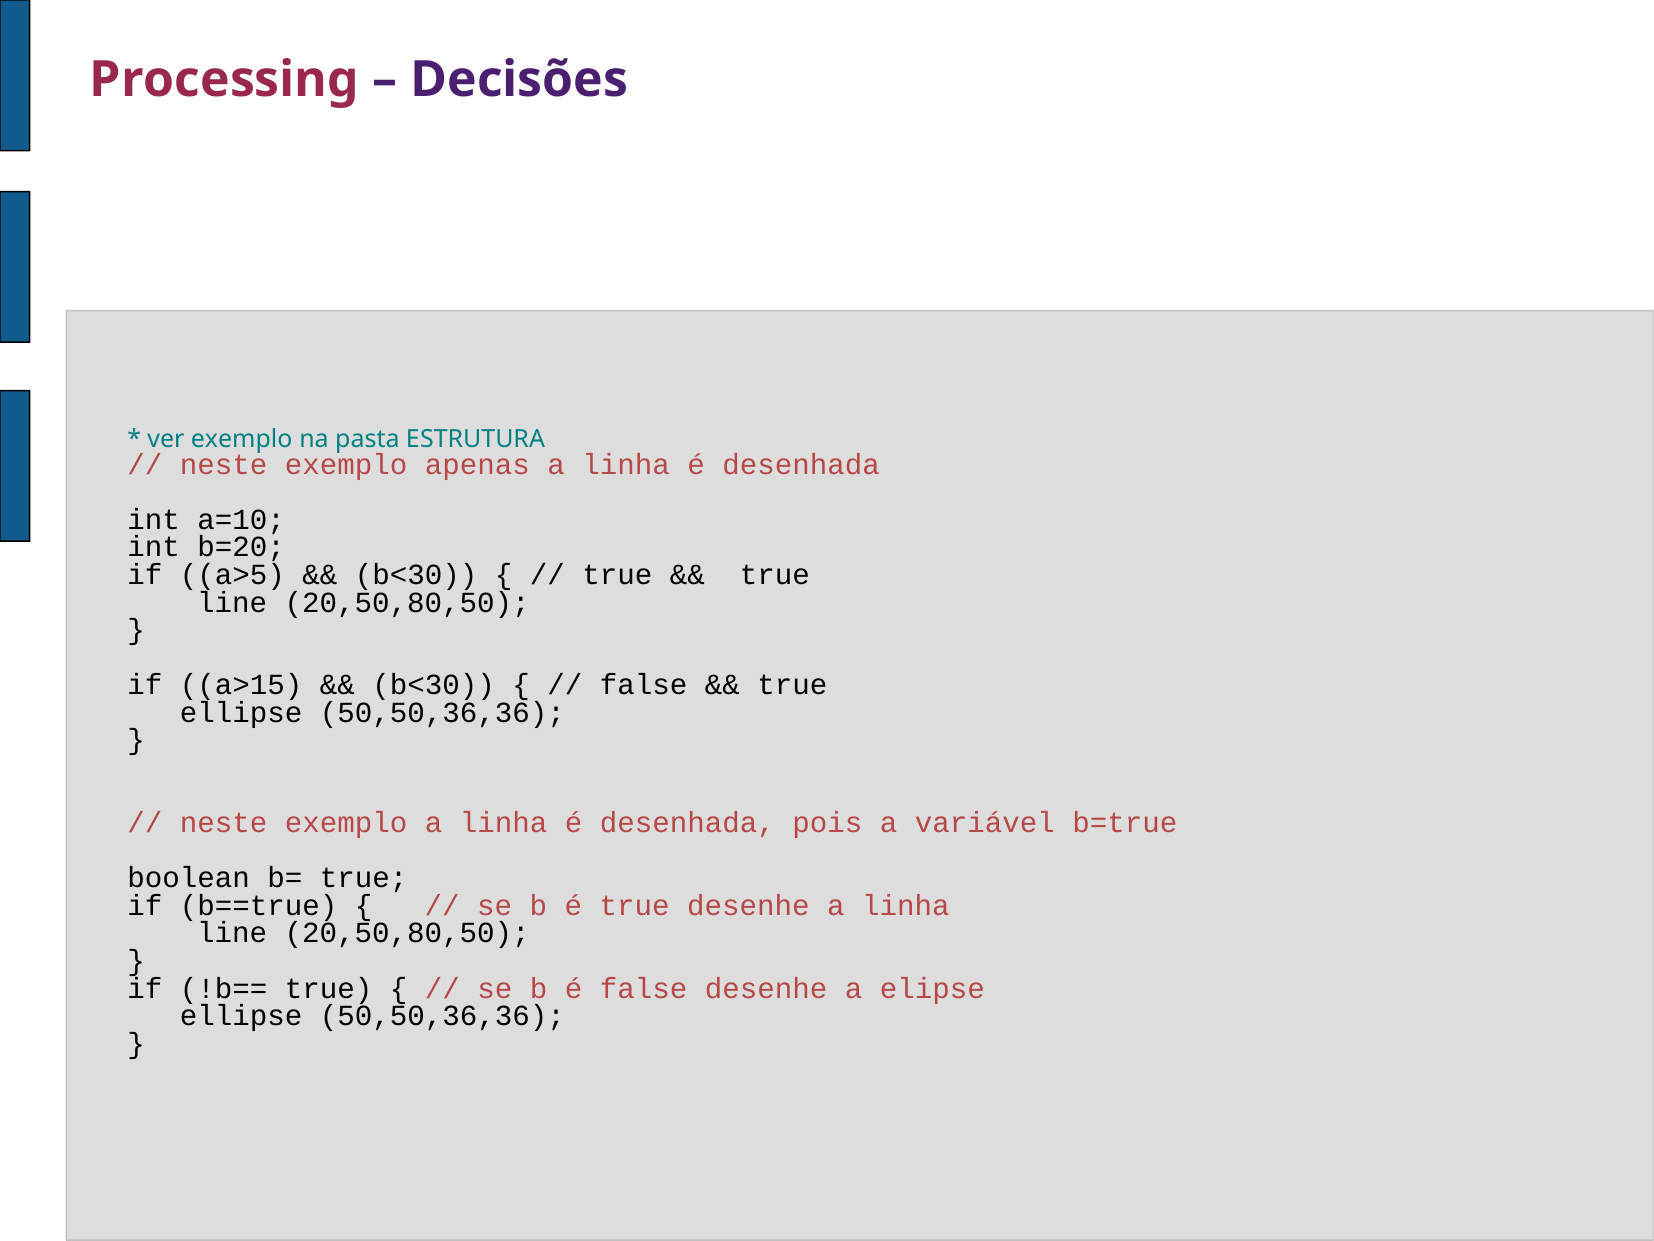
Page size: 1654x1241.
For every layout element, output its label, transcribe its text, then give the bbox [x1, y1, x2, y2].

text_box * ver exemplo na pasta ESTRUTURA // neste exemplo apenas a linha é desenhada int a=10; int b=20; if ((a>5) && (b<30)) { // true && true line (20,50,80,50); } if ((a>15) && (b<30)) { // false && true ellipse (50,50,36,36); } // neste exemplo a linha é desenhada, pois a variável b=true boolean b= true; if (b==true) { // se b é true desenhe a linha line (20,50,80,50); } if (!b== true) { // se b é false desenhe a elipse ellipse (50,50,36,36); } [112, 374, 1575, 1088]
text_box Processing – Decisões [75, 37, 1501, 113]
